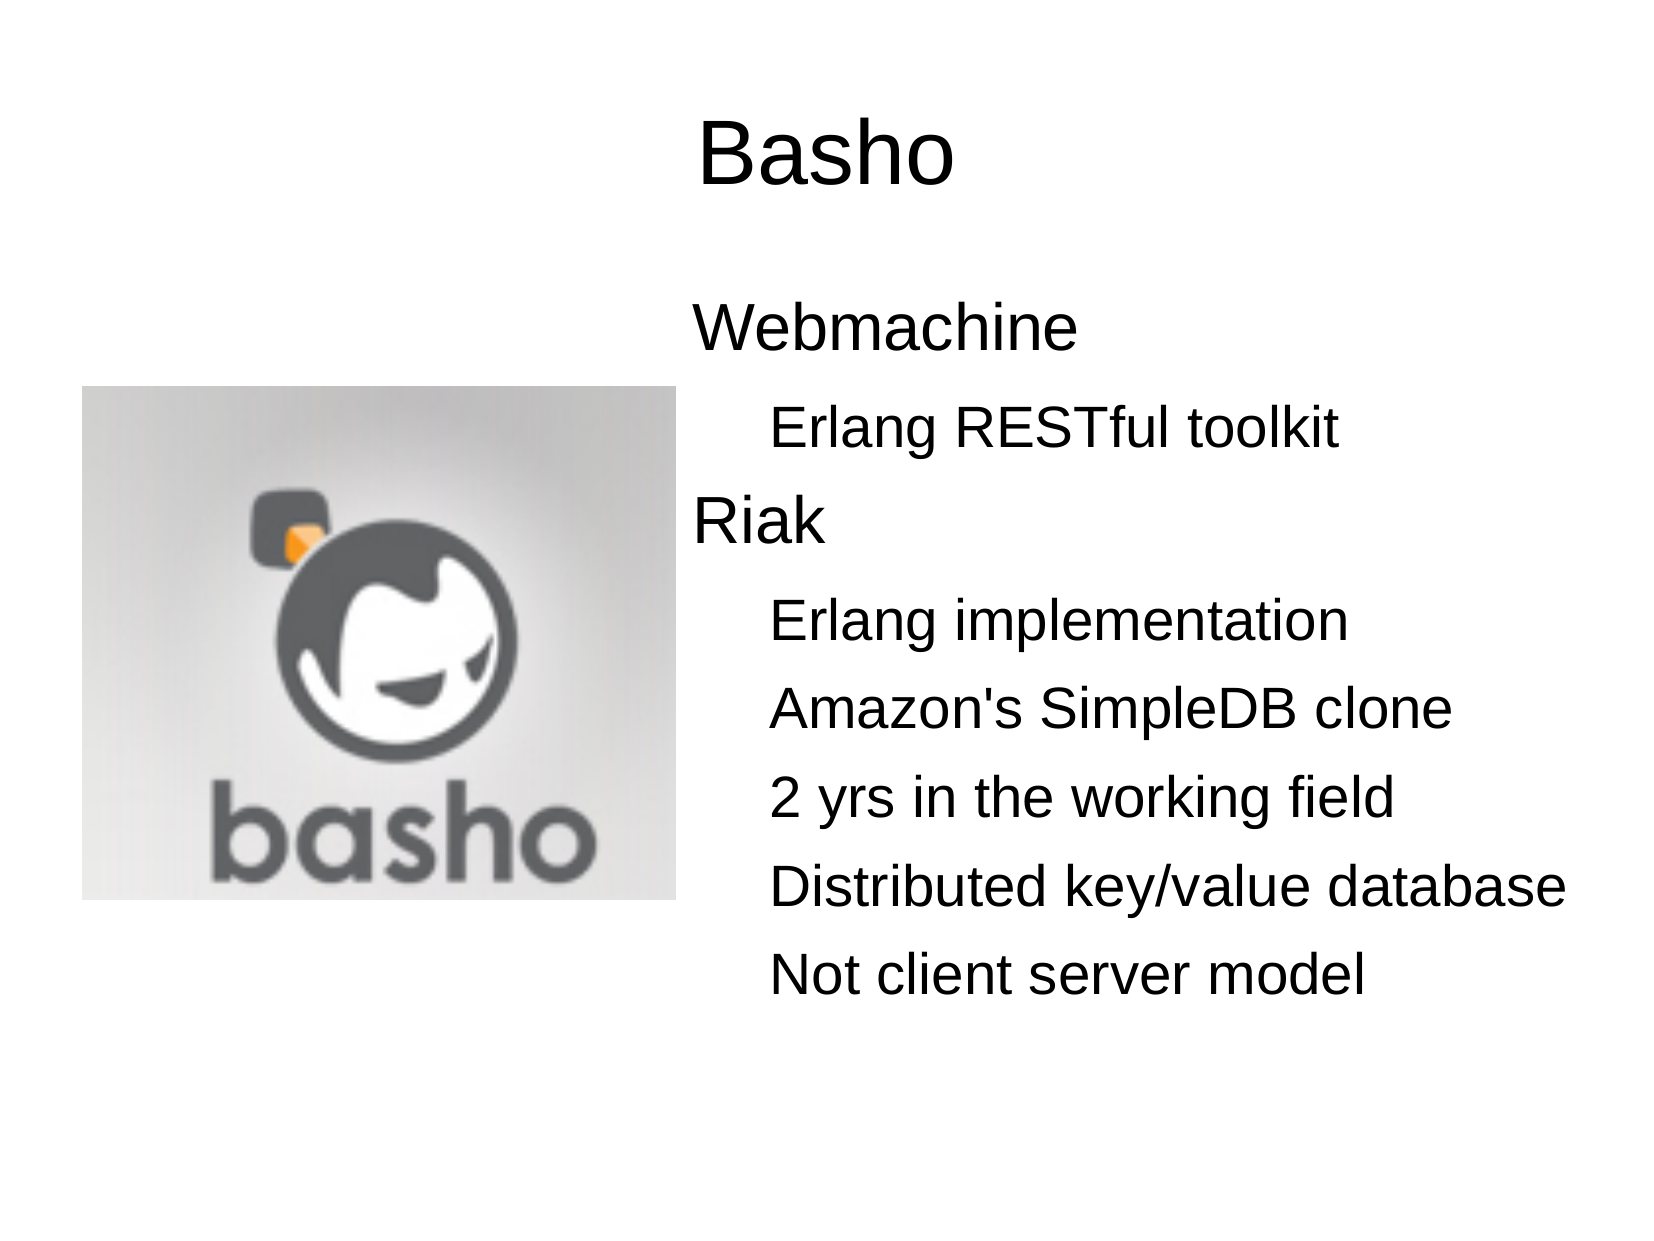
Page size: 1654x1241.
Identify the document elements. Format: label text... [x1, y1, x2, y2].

title Basho [82, 56, 1571, 250]
list Webmachine Erlang RESTful toolkit Riak Erlang implementation Amazon's SimpleDB clone 2 yrs in the working field Distributed key/value database Not client server model [675, 290, 1572, 1094]
picture [82, 386, 675, 901]
